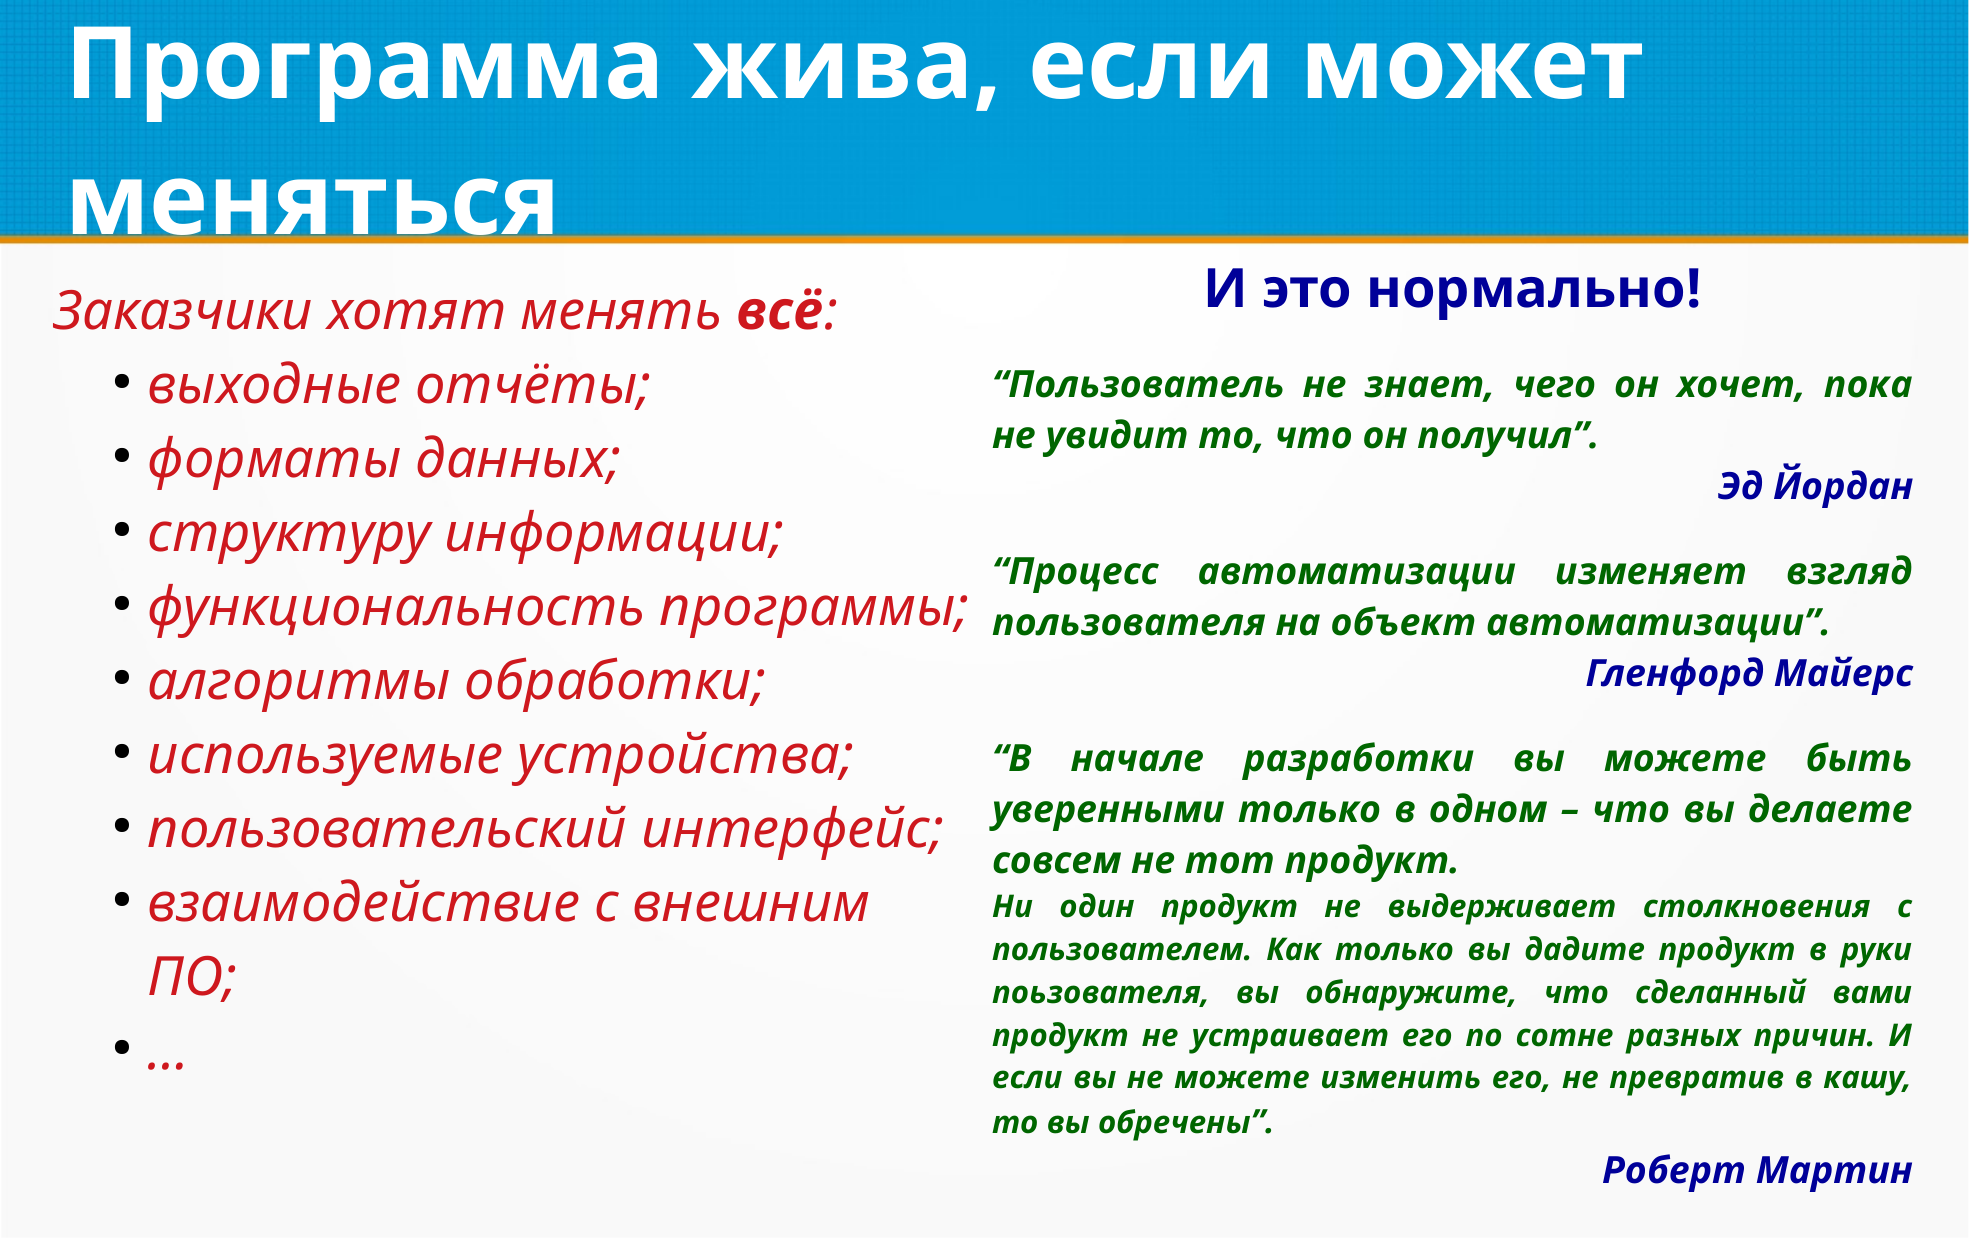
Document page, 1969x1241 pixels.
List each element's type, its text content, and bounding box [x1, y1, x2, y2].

text_box Заказчики хотят менять всё: выходные отчёты; форматы данных; структуру информации; функциональность программы; алгоритмы обработки; используемые устройства; пользовательский интерфейс; взаимодействие с внешним ПО; … [47, 248, 981, 1183]
text_box Программа жива, если может меняться [59, 55, 1902, 200]
picture [0, 232, 1969, 1241]
text_box И это нормально! “Пользователь не знает, чего он хочет, пока не увидит то, что он получил”. Эд Йордан “Процесс автоматизации изменяет взгляд пользователя на объект автоматизации”. Гленфорд Майерс “В начале разработки вы можете быть уверенными только в одном – что вы делаете совсем не тот продукт. Ни один продукт не выдерживает столкновения с пользователем. Как только вы дадите продукт в руки поьзователя, вы обнаружите, что сделанный вами продукт не устраивает его по сотне разных причин. И если вы не можете изменить его, не превратив в кашу, то вы обречены”. Роберт Мартин [986, 251, 1920, 1192]
